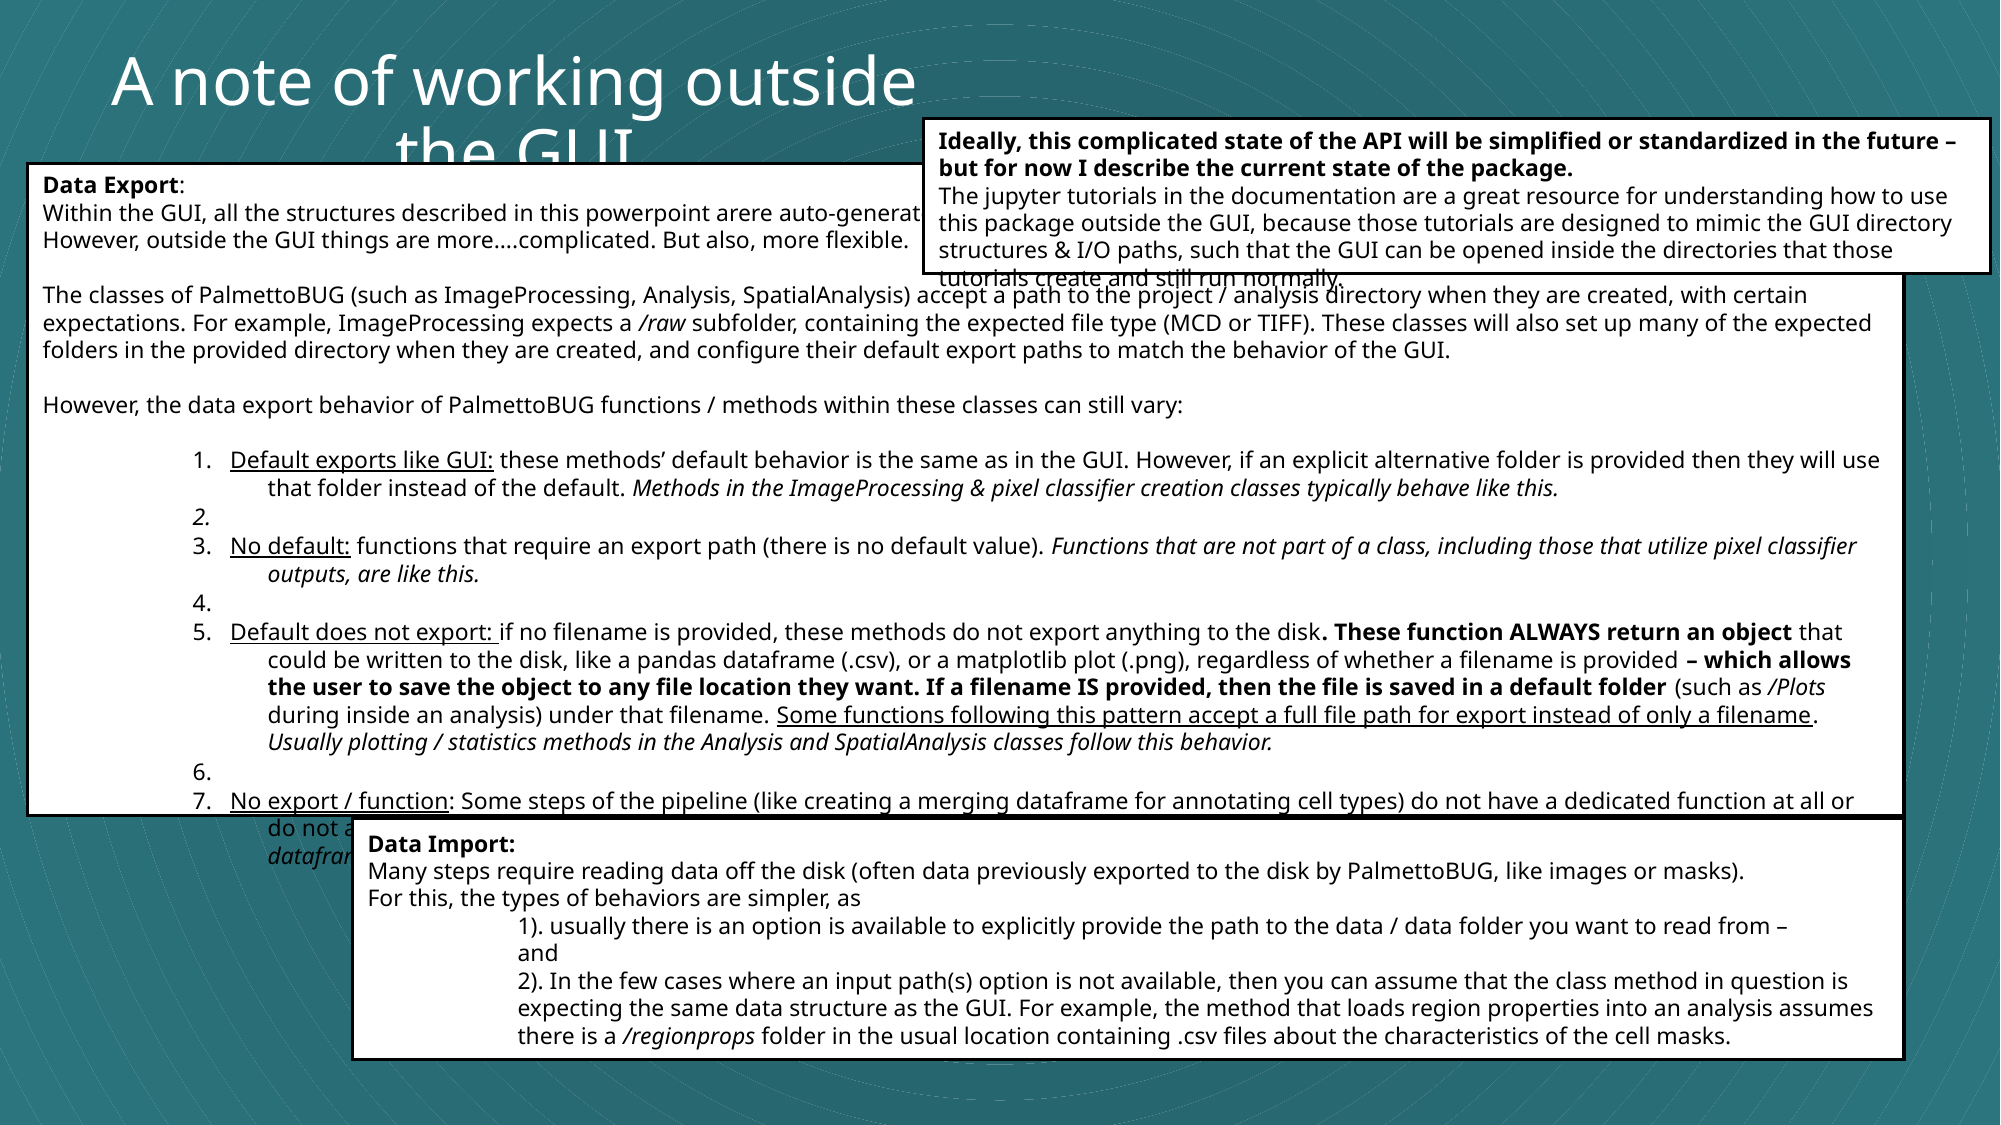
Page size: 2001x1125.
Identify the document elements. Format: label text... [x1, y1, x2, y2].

text_box Data Export: Within the GUI, all the structures described in this powerpoint arere auto-generated. However, outside the GUI things are more….complicated. But also, more flexible. The classes of PalmettoBUG (such as ImageProcessing, Analysis, SpatialAnalysis) accept a path to the project / analysis directory when they are created, with certain expectations. For example, ImageProcessing expects a /raw subfolder, containing the expected file type (MCD or TIFF). These classes will also set up many of the expected folders in the provided directory when they are created, and configure their default export paths to match the behavior of the GUI. However, the data export behavior of PalmettoBUG functions / methods within these classes can still vary: Default exports like GUI: these methods’ default behavior is the same as in the GUI. However, if an explicit alternative folder is provided then they will use that folder instead of the default. Methods in the ImageProcessing & pixel classifier creation classes typically behave like this. No default: functions that require an export path (there is no default value). Functions that are not part of a class, including those that utilize pixel classifier outputs, are like this. Default does not export: if no filename is provided, these methods do not export anything to the disk. These function ALWAYS return an object that could be written to the disk, like a pandas dataframe (.csv), or a matplotlib plot (.png), regardless of whether a filename is provided – which allows the user to save the object to any file location they want. If a filename IS provided, then the file is saved in a default folder (such as /Plots during inside an analysis) under that filename. Some functions following this pattern accept a full file path for export instead of only a filename. Usually plotting / statistics methods in the Analysis and SpatialAnalysis classes follow this behavior. No export / function: Some steps of the pipeline (like creating a merging dataframe for annotating cell types) do not have a dedicated function at all or do not automatically export data, but instead require the user to manually create / export the data themselves – such as using pandas method dataframe.to_csv(export_path, index = False) to export data tables. [28, 163, 1904, 816]
text_box Ideally, this complicated state of the API will be simplified or standardized in the future – but for now I describe the current state of the package. The jupyter tutorials in the documentation are a great resource for understanding how to use this package outside the GUI, because those tutorials are designed to mimic the GUI directory structures & I/O paths, such that the GUI can be opened inside the directories that those tutorials create and still run normally. [924, 119, 1991, 274]
text_box Data Import: Many steps require reading data off the disk (often data previously exported to the disk by PalmettoBUG, like images or masks). For this, the types of behaviors are simpler, as 1). usually there is an option is available to explicitly provide the path to the data / data folder you want to read from – and 2). In the few cases where an input path(s) option is not available, then you can assume that the class method in question is expecting the same data structure as the GUI. For example, the method that loads region properties into an analysis assumes there is a /regionprops folder in the usual location containing .csv files about the characteristics of the cell masks. [353, 818, 1904, 1060]
text_box A note of working outside the GUI [42, 40, 989, 140]
